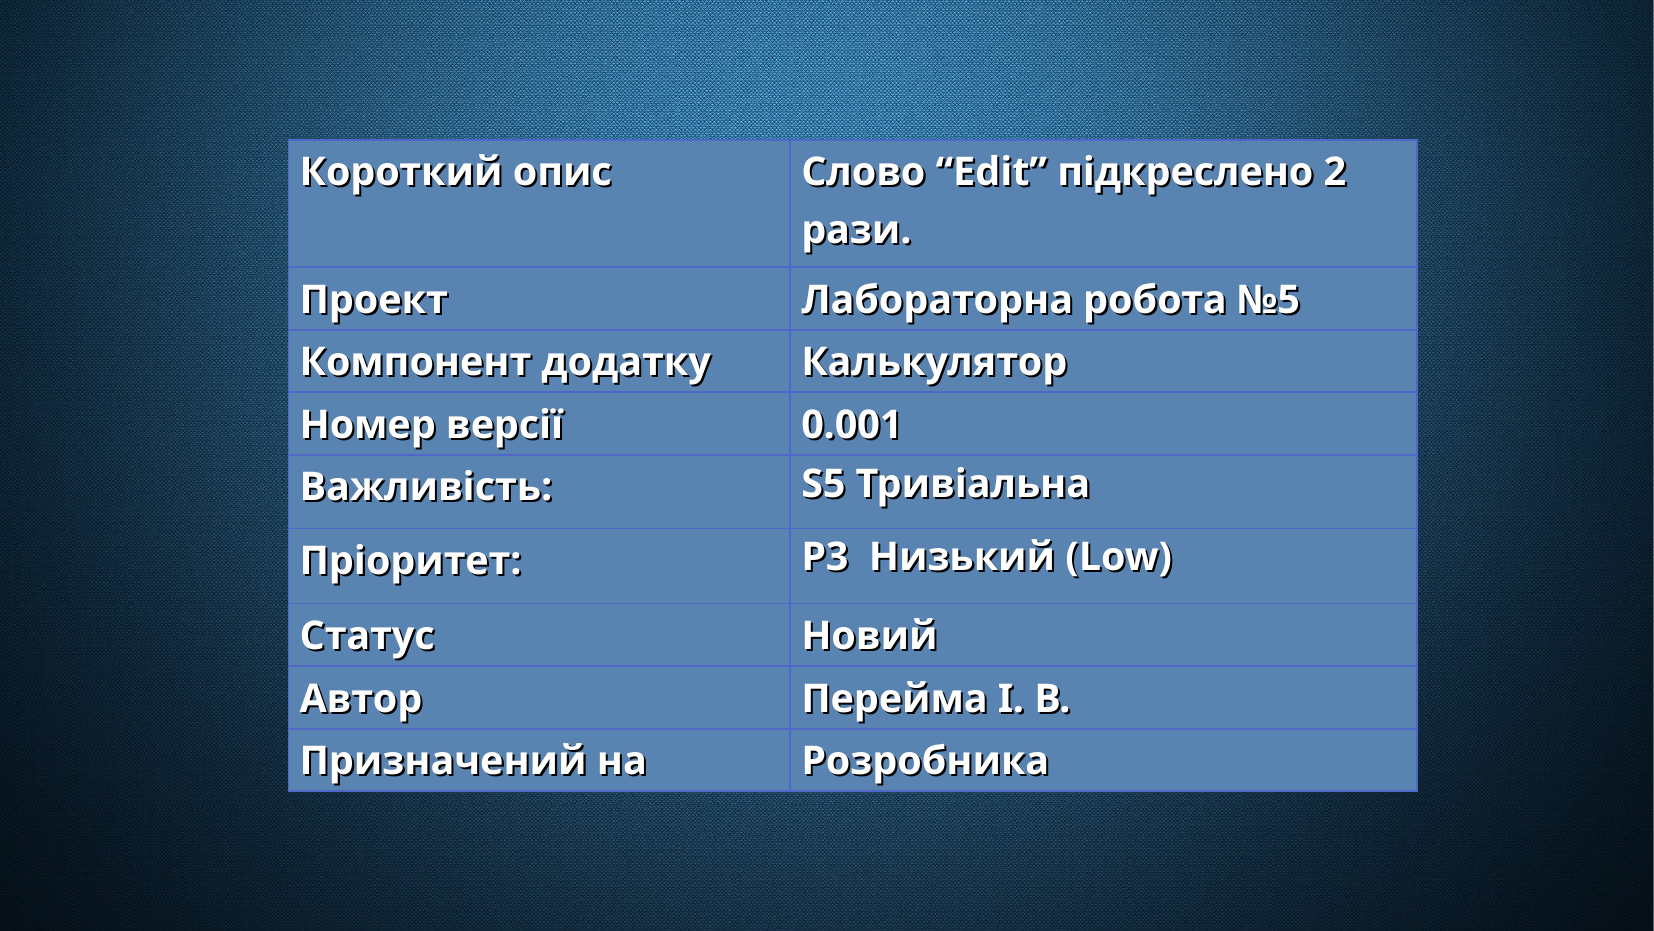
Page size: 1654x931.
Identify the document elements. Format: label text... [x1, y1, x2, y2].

table_cell Пріоритет: [289, 529, 789, 603]
table_cell Важливість: [289, 456, 789, 528]
table_cell Лабораторна робота №5 [791, 268, 1416, 329]
table_cell Номер версії [289, 393, 789, 454]
table_cell Проект [289, 268, 789, 329]
table_cell Статус [289, 604, 789, 665]
table_cell Новий [791, 604, 1416, 665]
table_cell Калькулятор [791, 331, 1416, 391]
table_header Короткий опис [289, 141, 789, 266]
table_cell Розробника [791, 730, 1416, 790]
table_cell Компонент додатку [289, 331, 789, 391]
table_cell Призначений на [289, 730, 789, 790]
table_cell Автор [289, 667, 789, 728]
picture [0, 0, 1654, 931]
table_header Слово “Edit” підкреслено 2 рази. [791, 141, 1416, 266]
table_cell S5 Тривіальна [791, 456, 1416, 528]
table_cell P3 Низький (Low) [791, 529, 1416, 603]
table_cell Перейма І. В. [791, 667, 1416, 728]
table_cell 0.001 [791, 393, 1416, 454]
